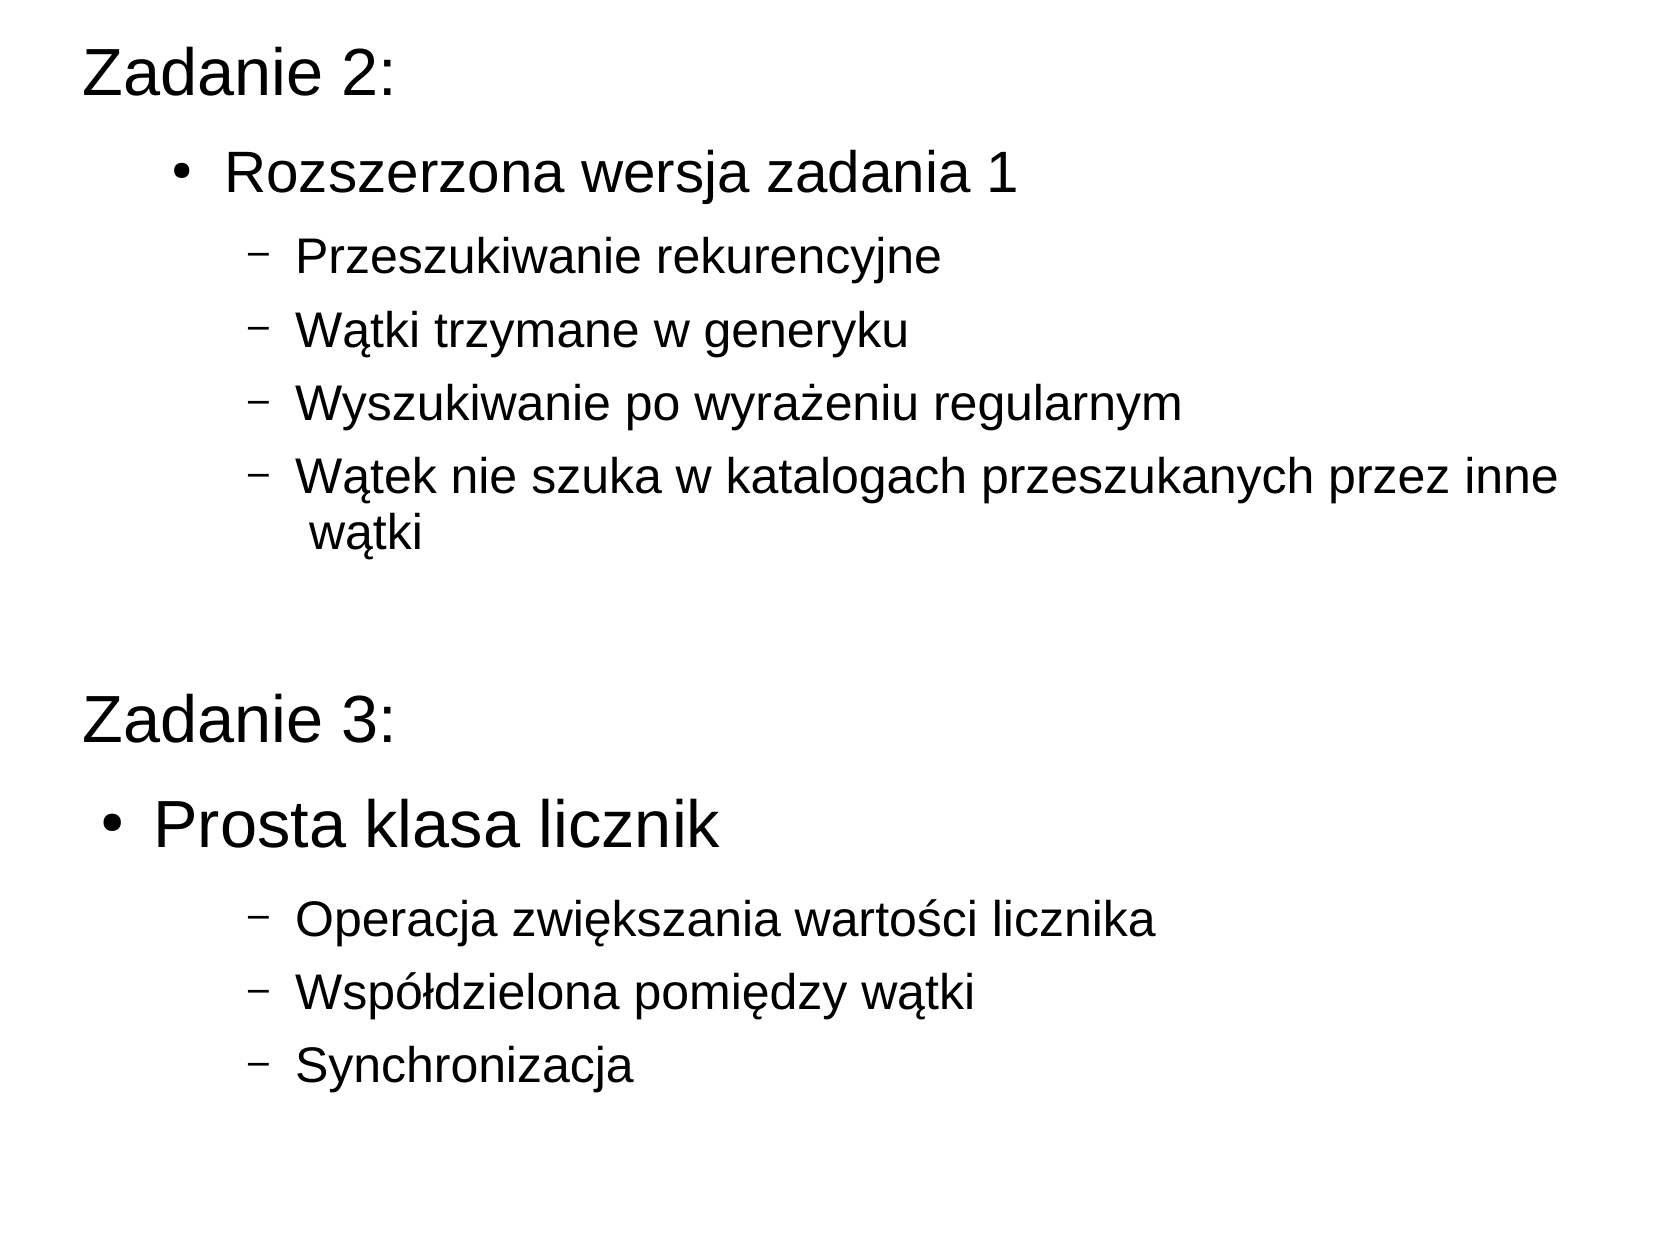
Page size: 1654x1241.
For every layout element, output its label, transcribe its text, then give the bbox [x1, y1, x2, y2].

list Zadanie 2: Rozszerzona wersja zadania 1 Przeszukiwanie rekurencyjne Wątki trzymane w generyku Wyszukiwanie po wyrażeniu regularnym Wątek nie szuka w katalogach przeszukanych przez inne wątki Zadanie 3: Prosta klasa licznik Operacja zwiększania wartości licznika Współdzielona pomiędzy wątki Synchronizacja [82, 35, 1571, 1100]
